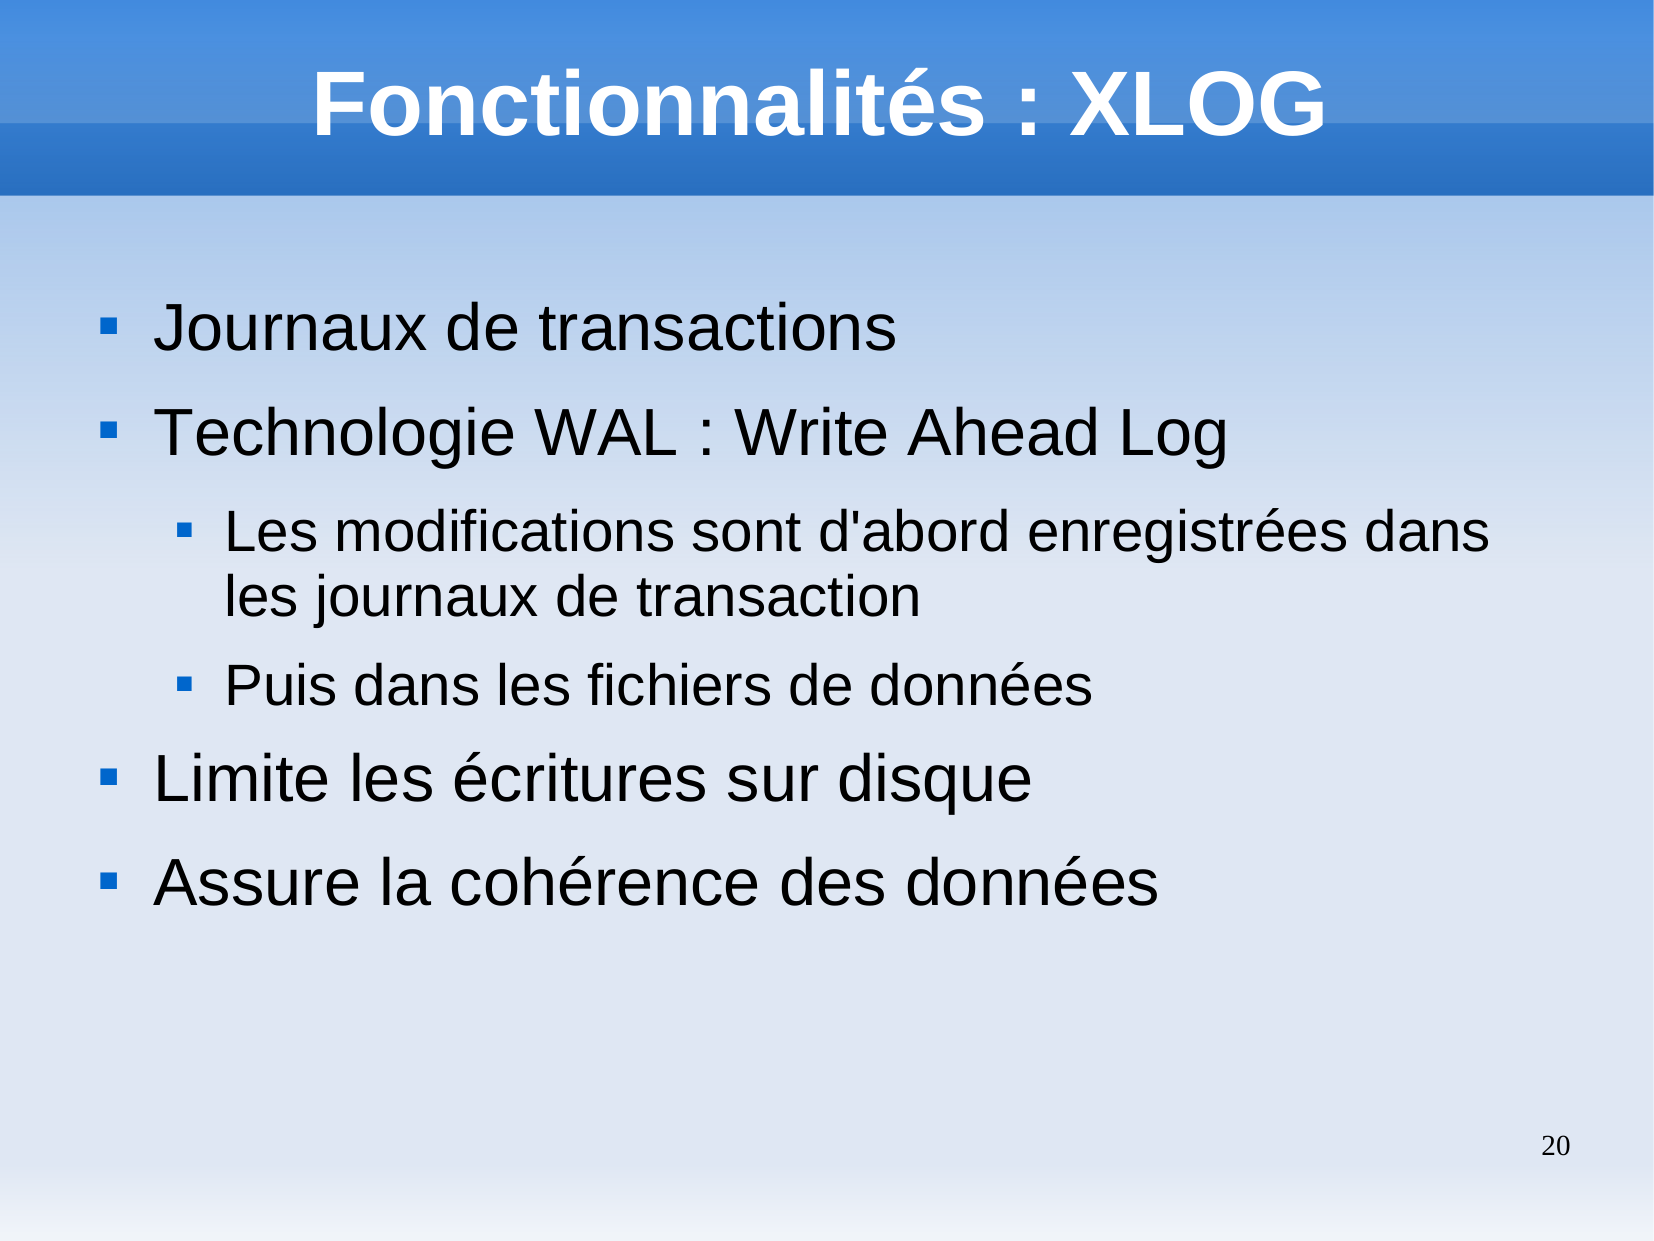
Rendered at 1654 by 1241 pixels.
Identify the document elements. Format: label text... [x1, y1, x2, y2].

title Fonctionnalités : XLOG [76, 0, 1565, 208]
picture [0, 0, 1654, 1241]
list Journaux de transactions Technologie WAL : Write Ahead Log Les modifications sont d'abord enregistrées dans les journaux de transaction Puis dans les fichiers de données Limite les écritures sur disque Assure la cohérence des données [82, 290, 1571, 1109]
